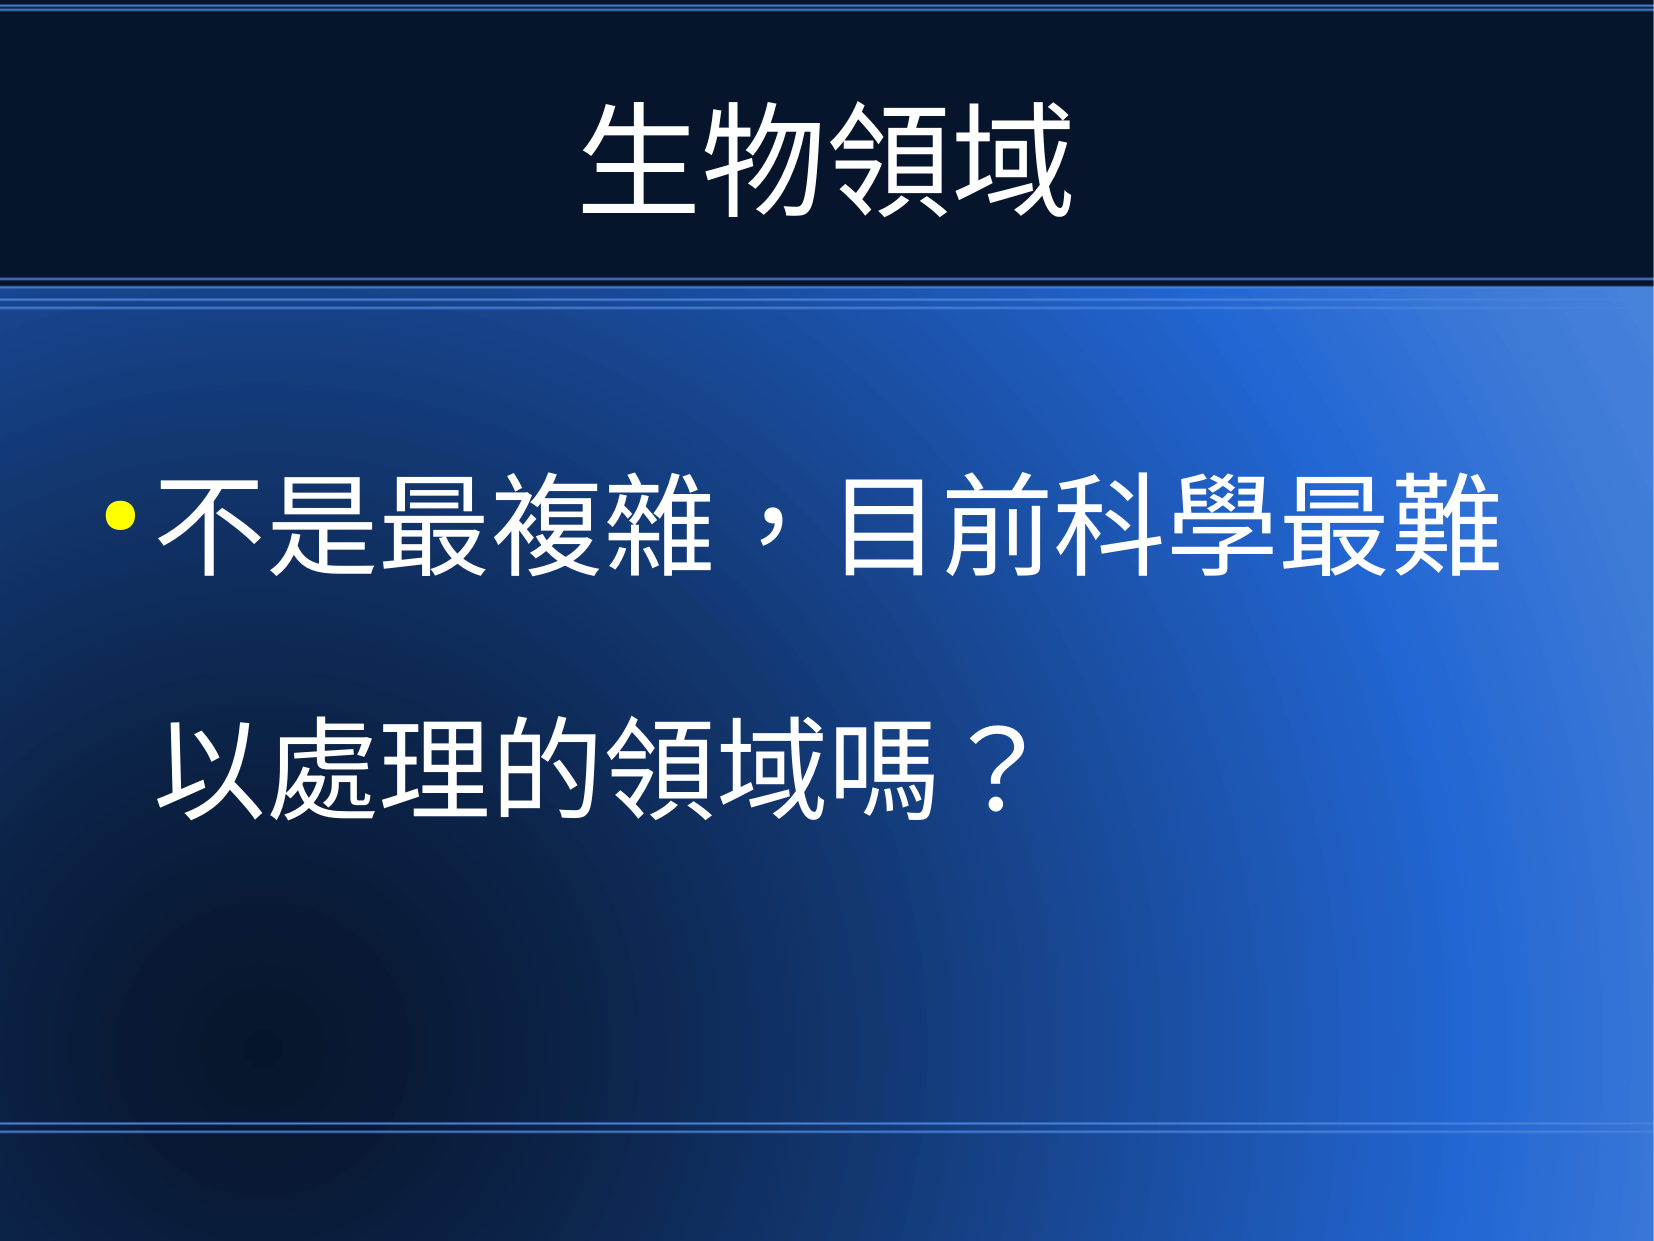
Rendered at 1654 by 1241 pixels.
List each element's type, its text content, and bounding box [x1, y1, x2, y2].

title 生物領域 [82, 49, 1571, 257]
picture [0, 0, 1654, 1241]
list 不是最複雜，目前科學最難以處理的領域嗎？ [82, 355, 1571, 1241]
